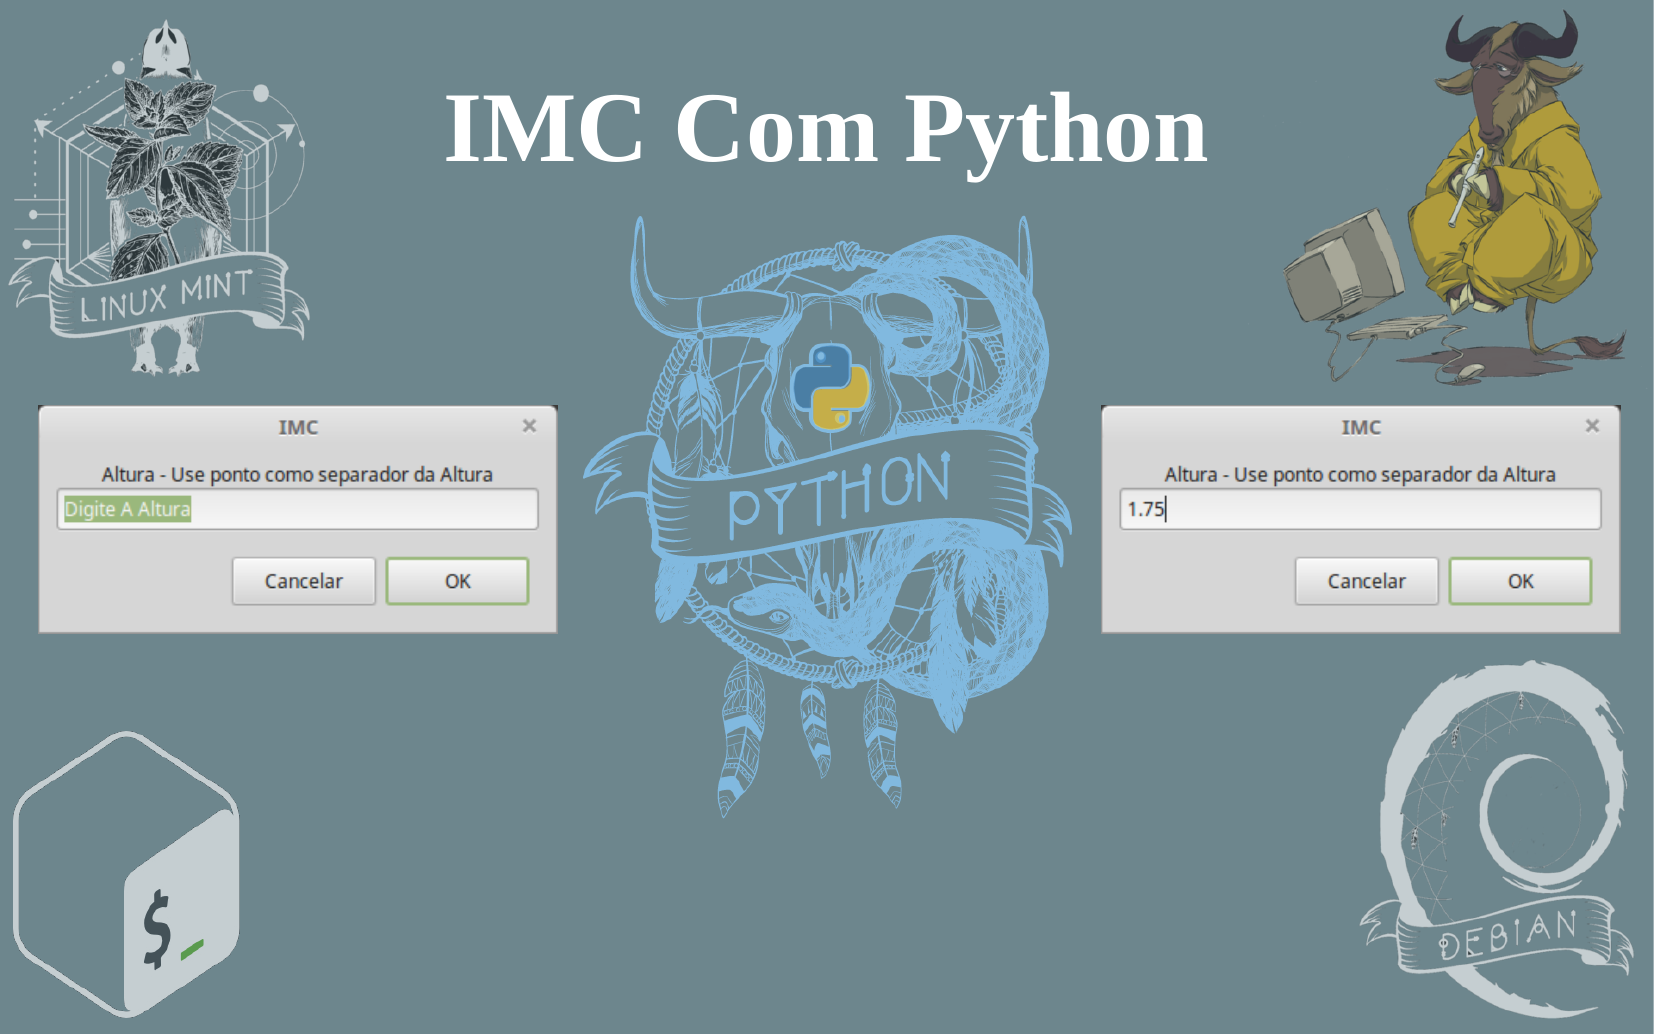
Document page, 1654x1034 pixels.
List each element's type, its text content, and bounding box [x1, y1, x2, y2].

picture [0, 0, 1654, 1034]
title IMC Com Python [82, 41, 1571, 214]
